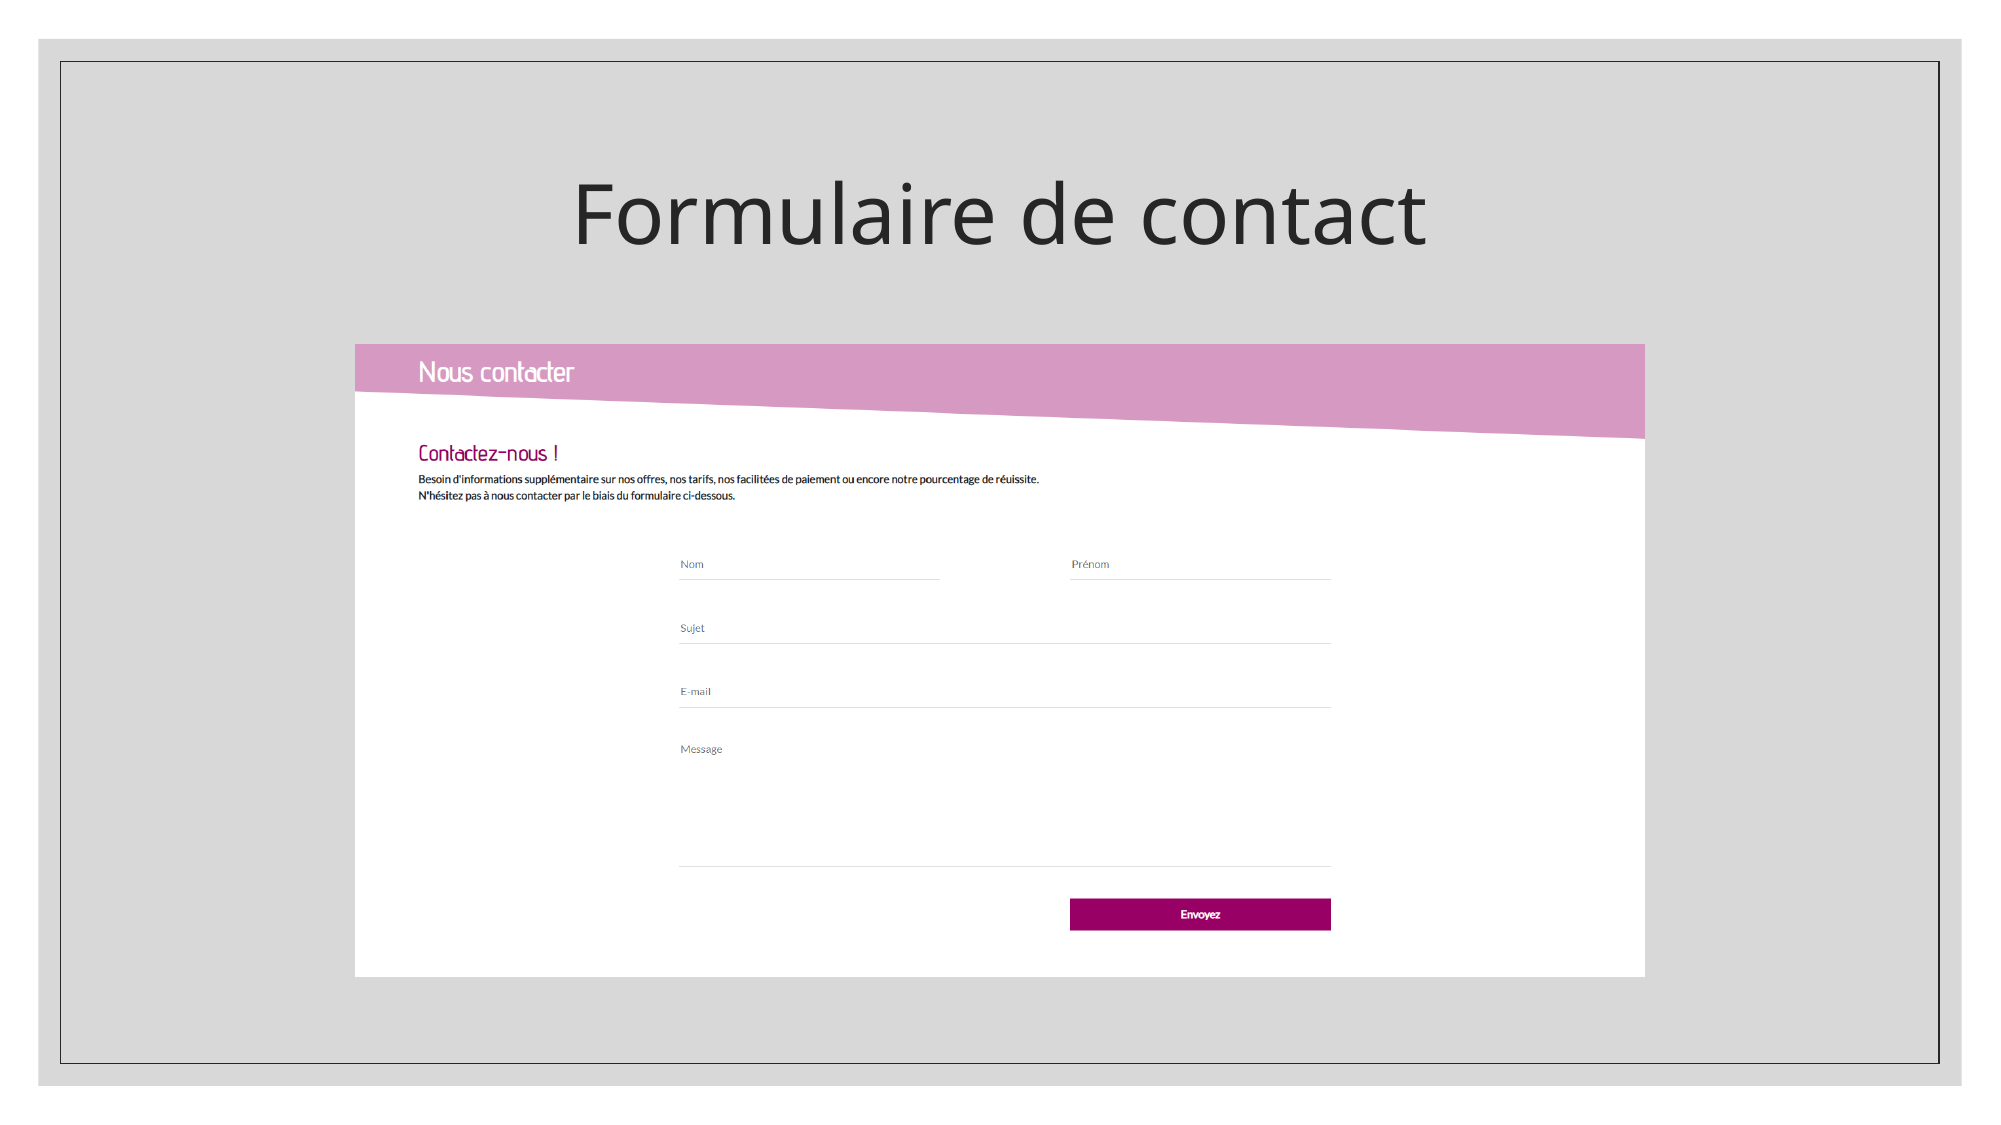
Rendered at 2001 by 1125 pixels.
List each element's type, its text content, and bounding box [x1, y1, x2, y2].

picture [355, 345, 1645, 977]
title Formulaire de contact [174, 105, 1825, 331]
